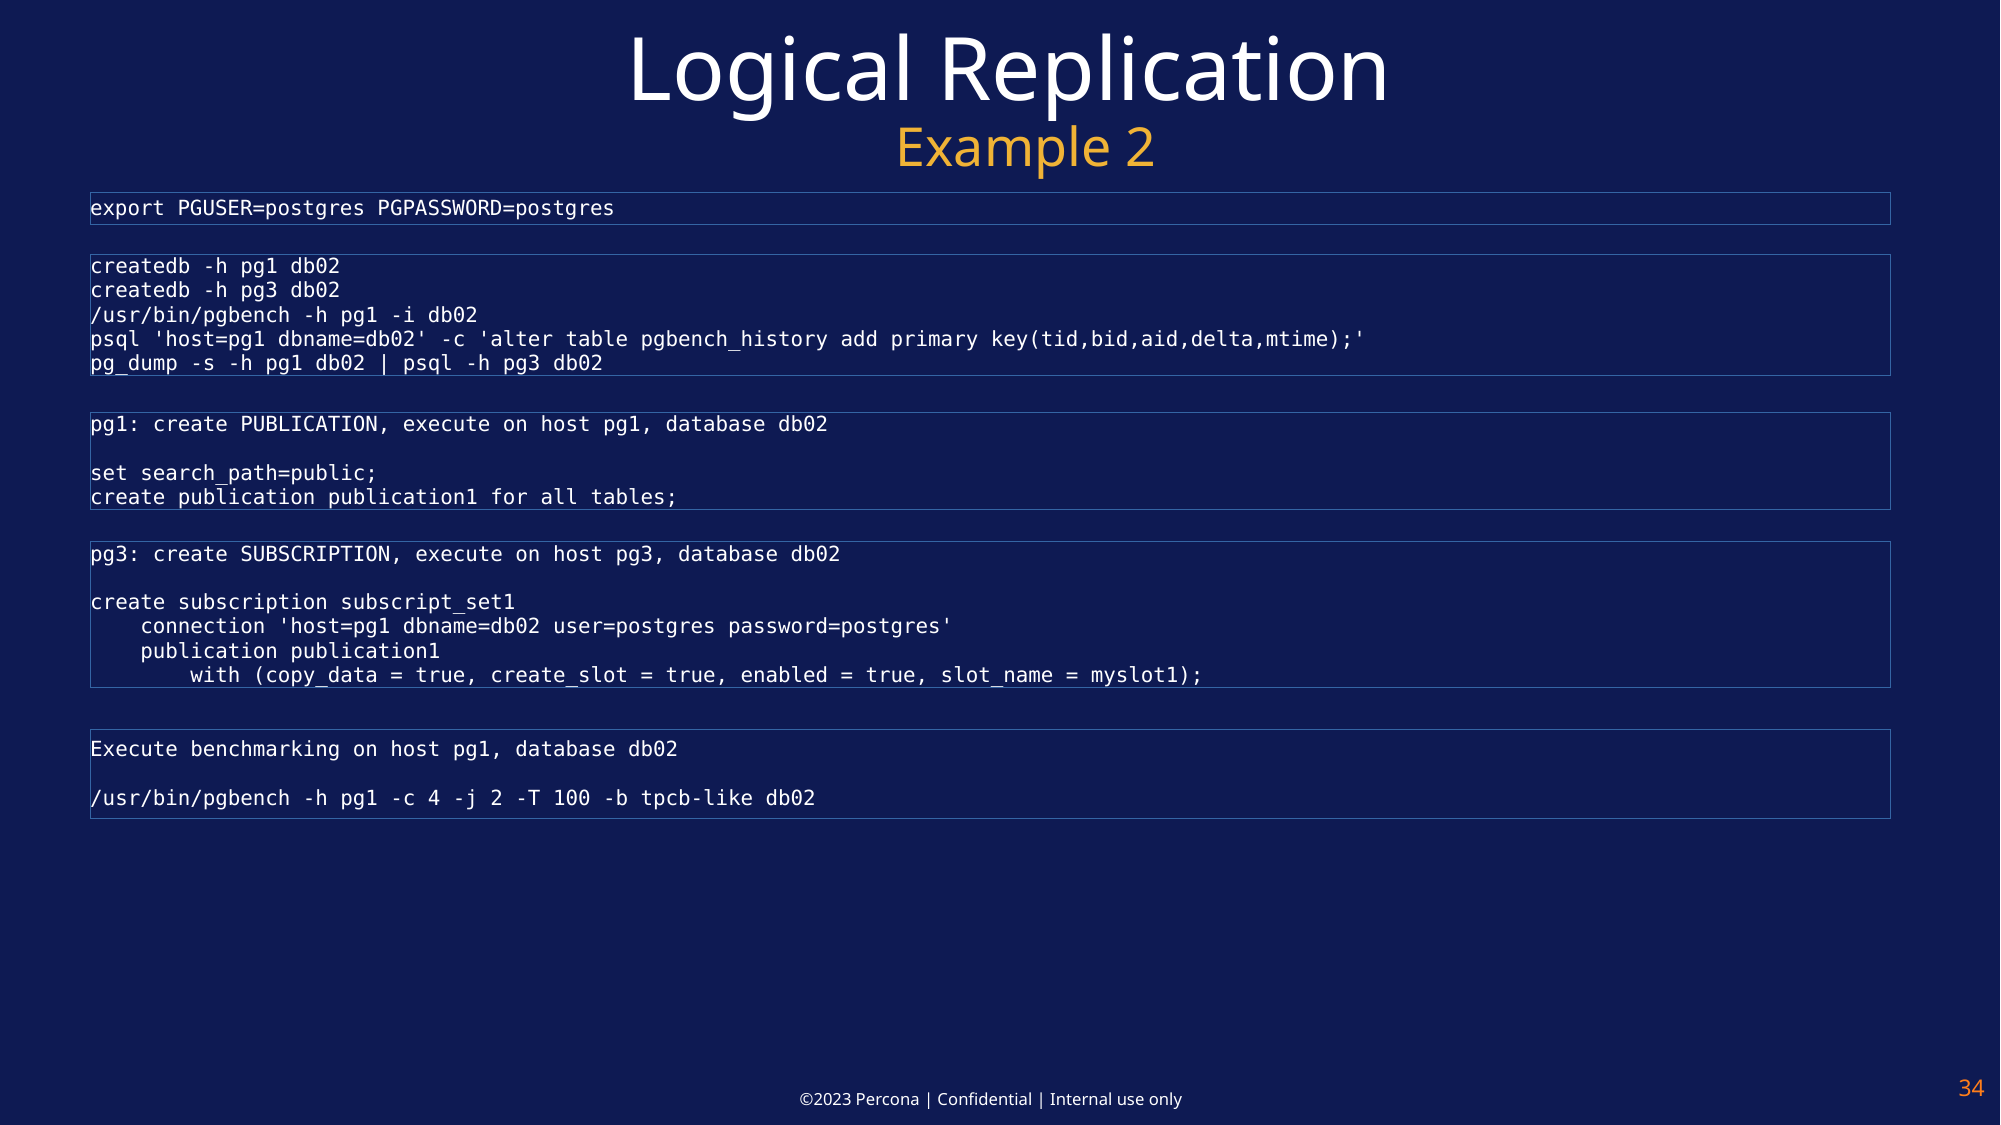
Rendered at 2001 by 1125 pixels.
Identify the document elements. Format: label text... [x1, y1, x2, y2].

title Execute benchmarking on host pg1, database db02 /usr/bin/pgbench -h pg1 -c 4 -j 2 -T 100 -b tpcb-like db02 [90, 729, 1891, 819]
title export PGUSER=postgres PGPASSWORD=postgres [90, 192, 1891, 225]
text_box <number> [1748, 1059, 2000, 1120]
title pg1: create PUBLICATION, execute on host pg1, database db02 set search_path=public; create publication publication1 for all tables; [90, 412, 1891, 510]
title pg3: create SUBSCRIPTION, execute on host pg3, database db02 create subscription subscript_set1 connection 'host=pg1 dbname=db02 user=postgres password=postgres' publication publication1 with (copy_data = true, create_slot = true, enabled = true, slot_name = myslot1); [90, 541, 1891, 688]
list Example 2 [586, 113, 1466, 180]
title createdb -h pg1 db02 createdb -h pg3 db02 /usr/bin/pgbench -h pg1 -i db02 psql 'host=pg1 dbname=db02' -c 'alter table pgbench_history add primary key(tid,bid,aid,delta,mtime);' pg_dump -s -h pg1 db02 | psql -h pg3 db02 [90, 254, 1891, 376]
list Logical Replication [570, 15, 1449, 142]
